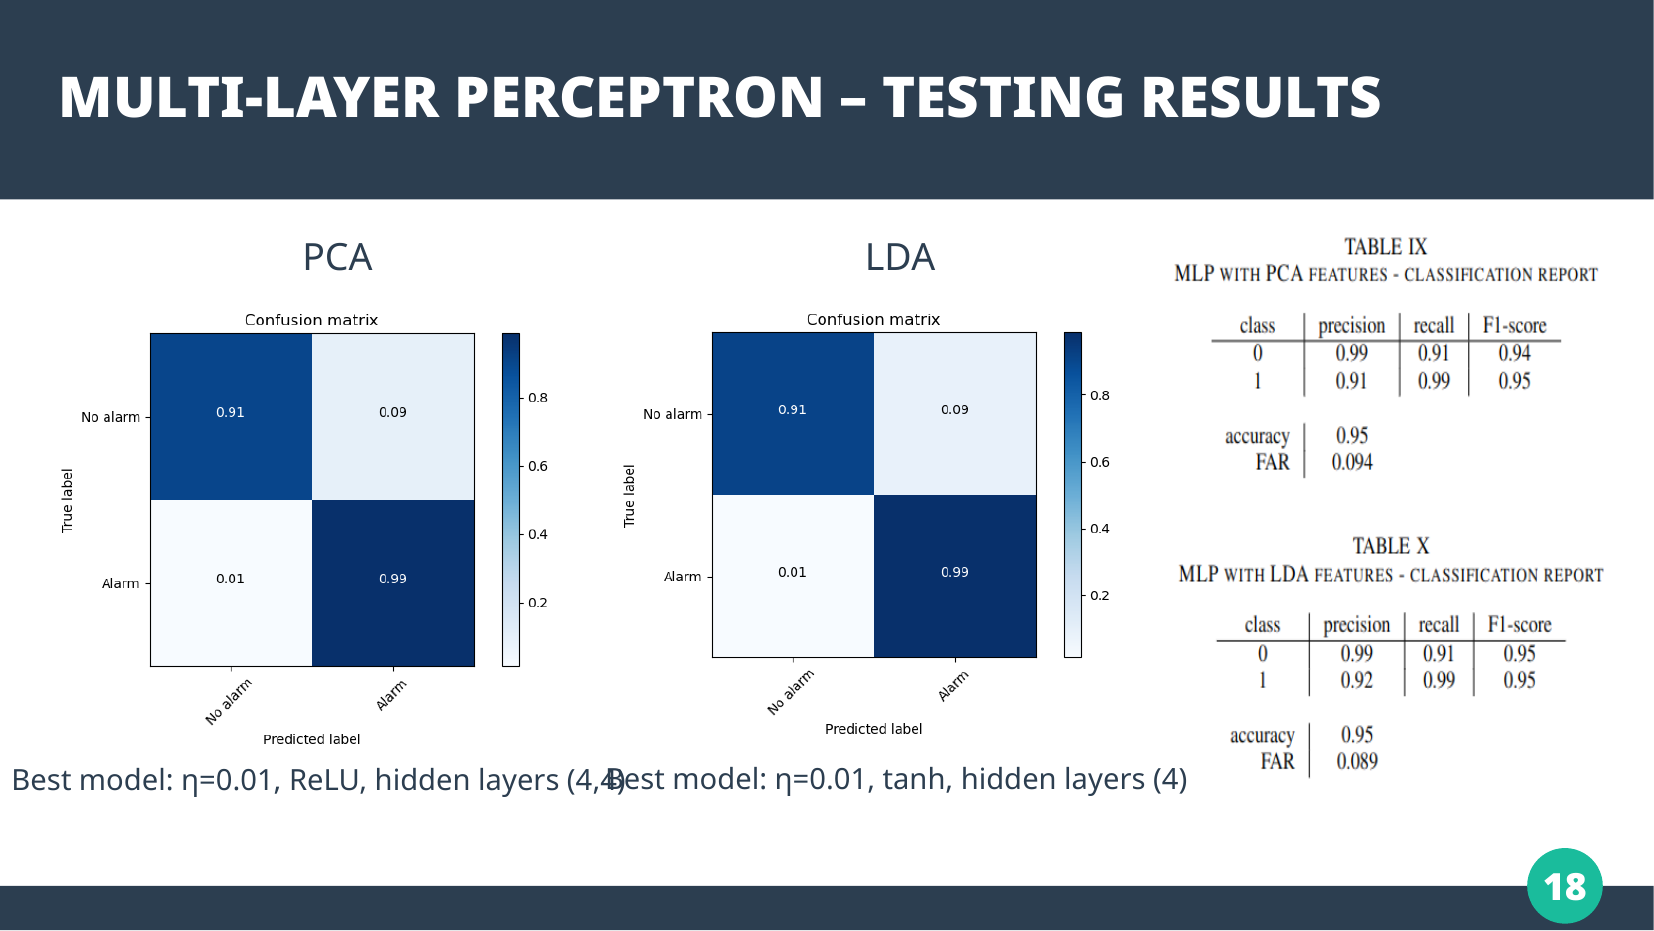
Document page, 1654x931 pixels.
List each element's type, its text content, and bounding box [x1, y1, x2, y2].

text_box PCA [150, 225, 526, 288]
picture [0, 214, 1651, 826]
text_box Best model: η=0.01, tanh, hidden layers (4) [502, 752, 1291, 804]
text_box Best model: η=0.01, ReLU, hidden layers (4,4) [0, 753, 713, 806]
text_box LDA [712, 225, 1088, 288]
title MULTI-LAYER PERCEPTRON – TESTING RESULTS [59, 37, 1595, 155]
